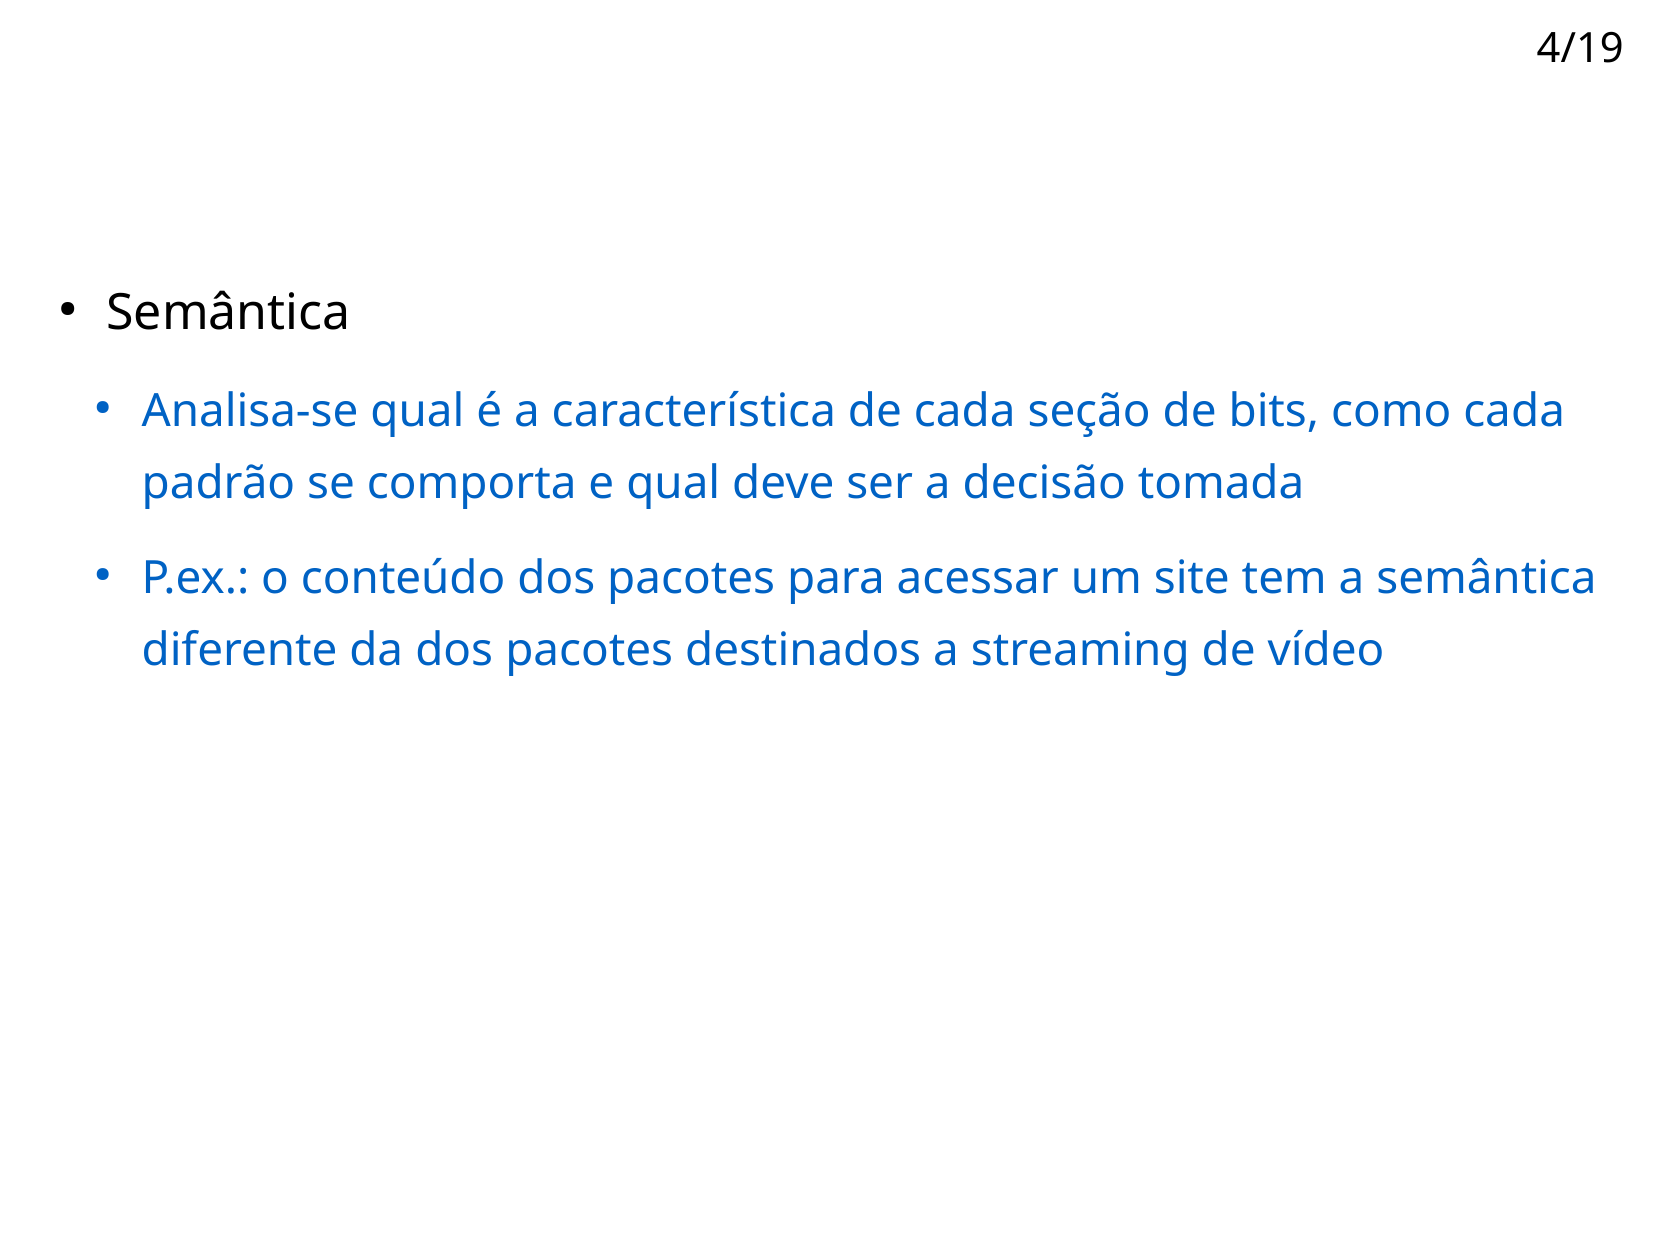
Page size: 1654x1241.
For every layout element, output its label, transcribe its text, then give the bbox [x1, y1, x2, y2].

list Semântica Analisa-se qual é a característica de cada seção de bits, como cada padrão se comporta e qual deve ser a decisão tomada P.ex.: o conteúdo dos pacotes para acessar um site tem a semântica diferente da dos pacotes destinados a streaming de vídeo [59, 265, 1625, 1211]
